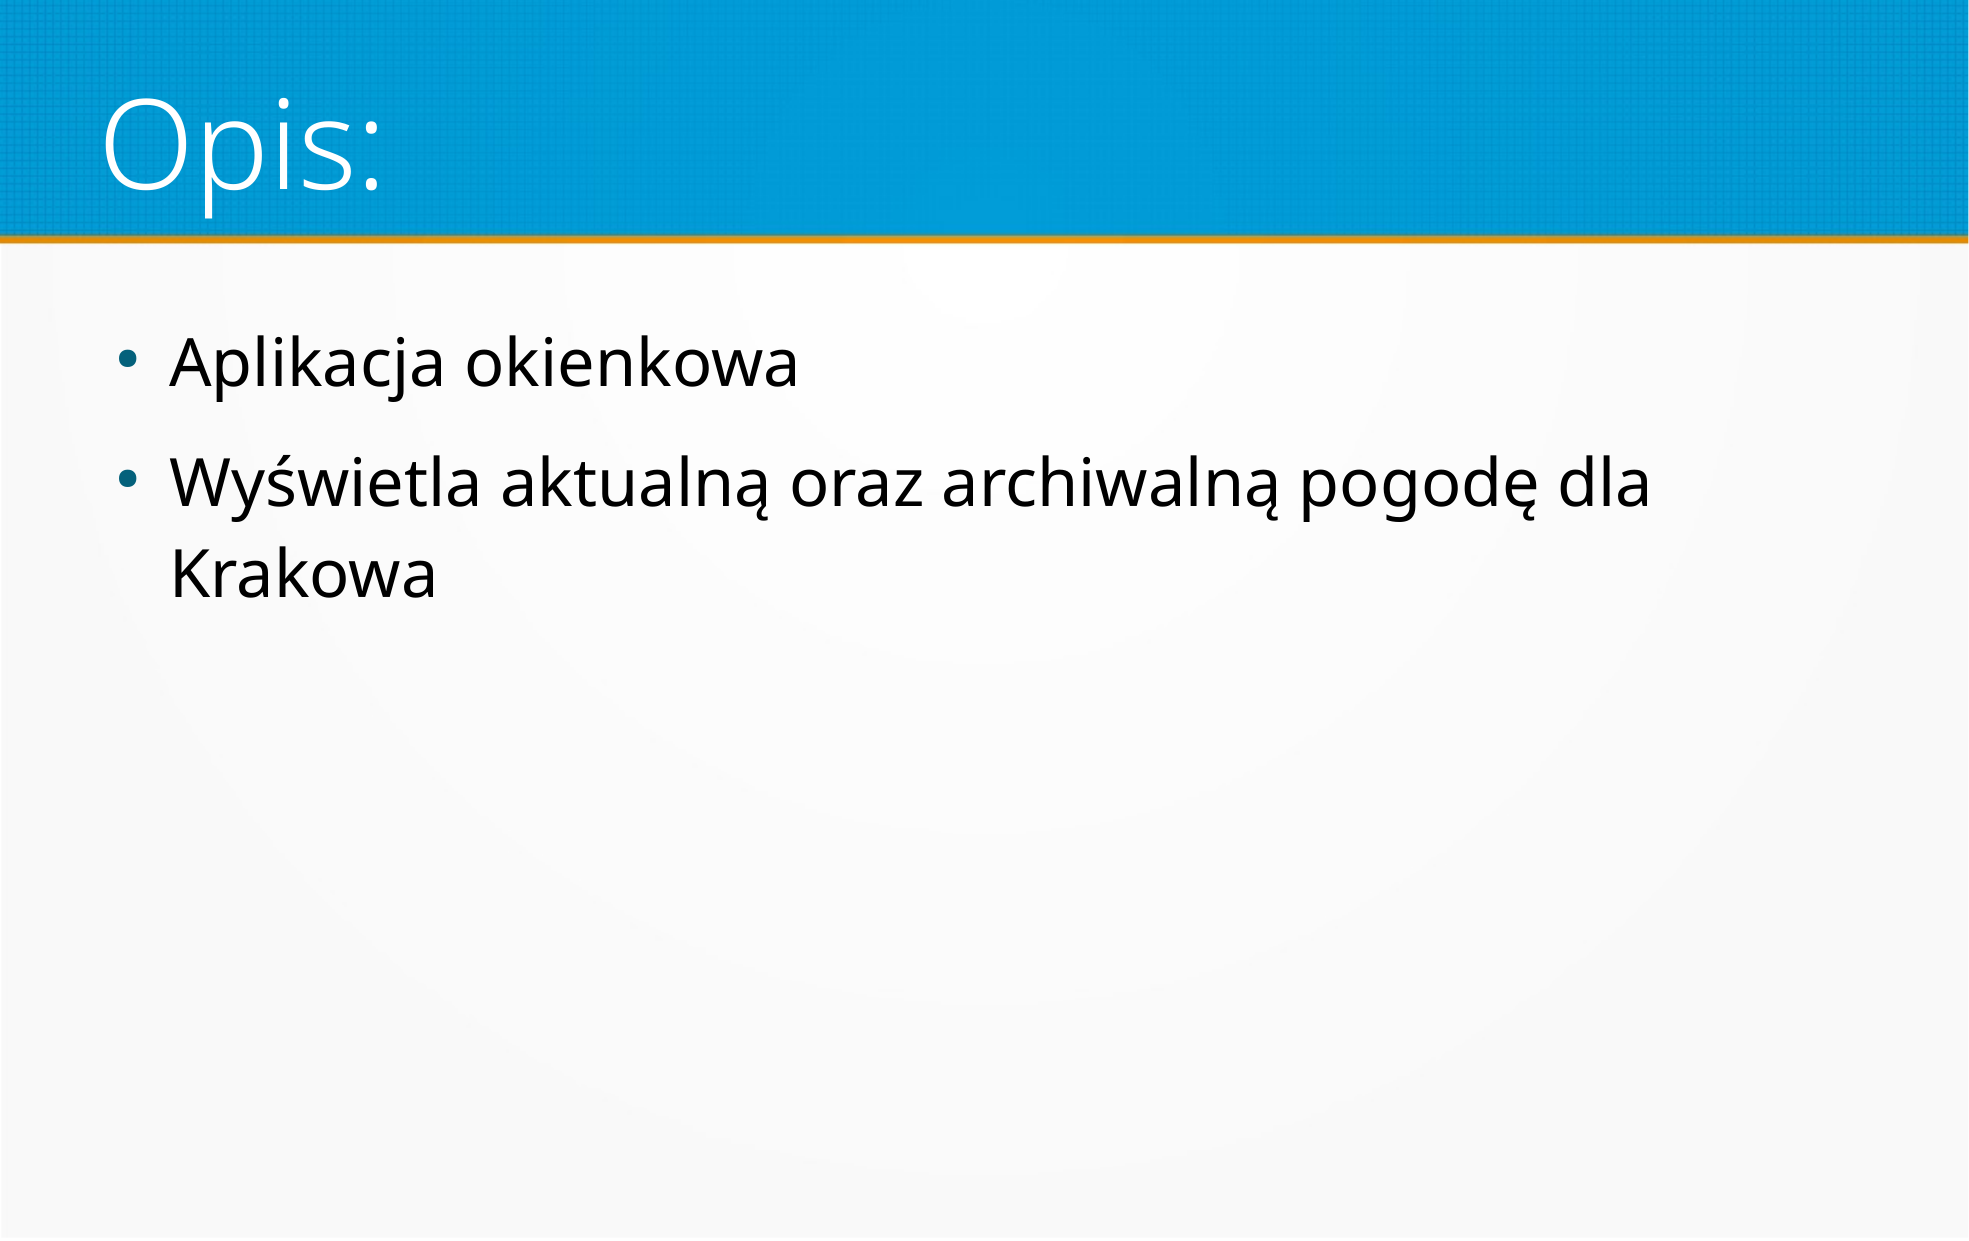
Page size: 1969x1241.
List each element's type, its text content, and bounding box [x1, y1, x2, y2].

list Aplikacja okienkowa Wyświetla aktualną oraz archiwalną pogodę dla Krakowa [98, 315, 1860, 1080]
title Opis: [98, 19, 1870, 227]
picture [0, 233, 1969, 1241]
